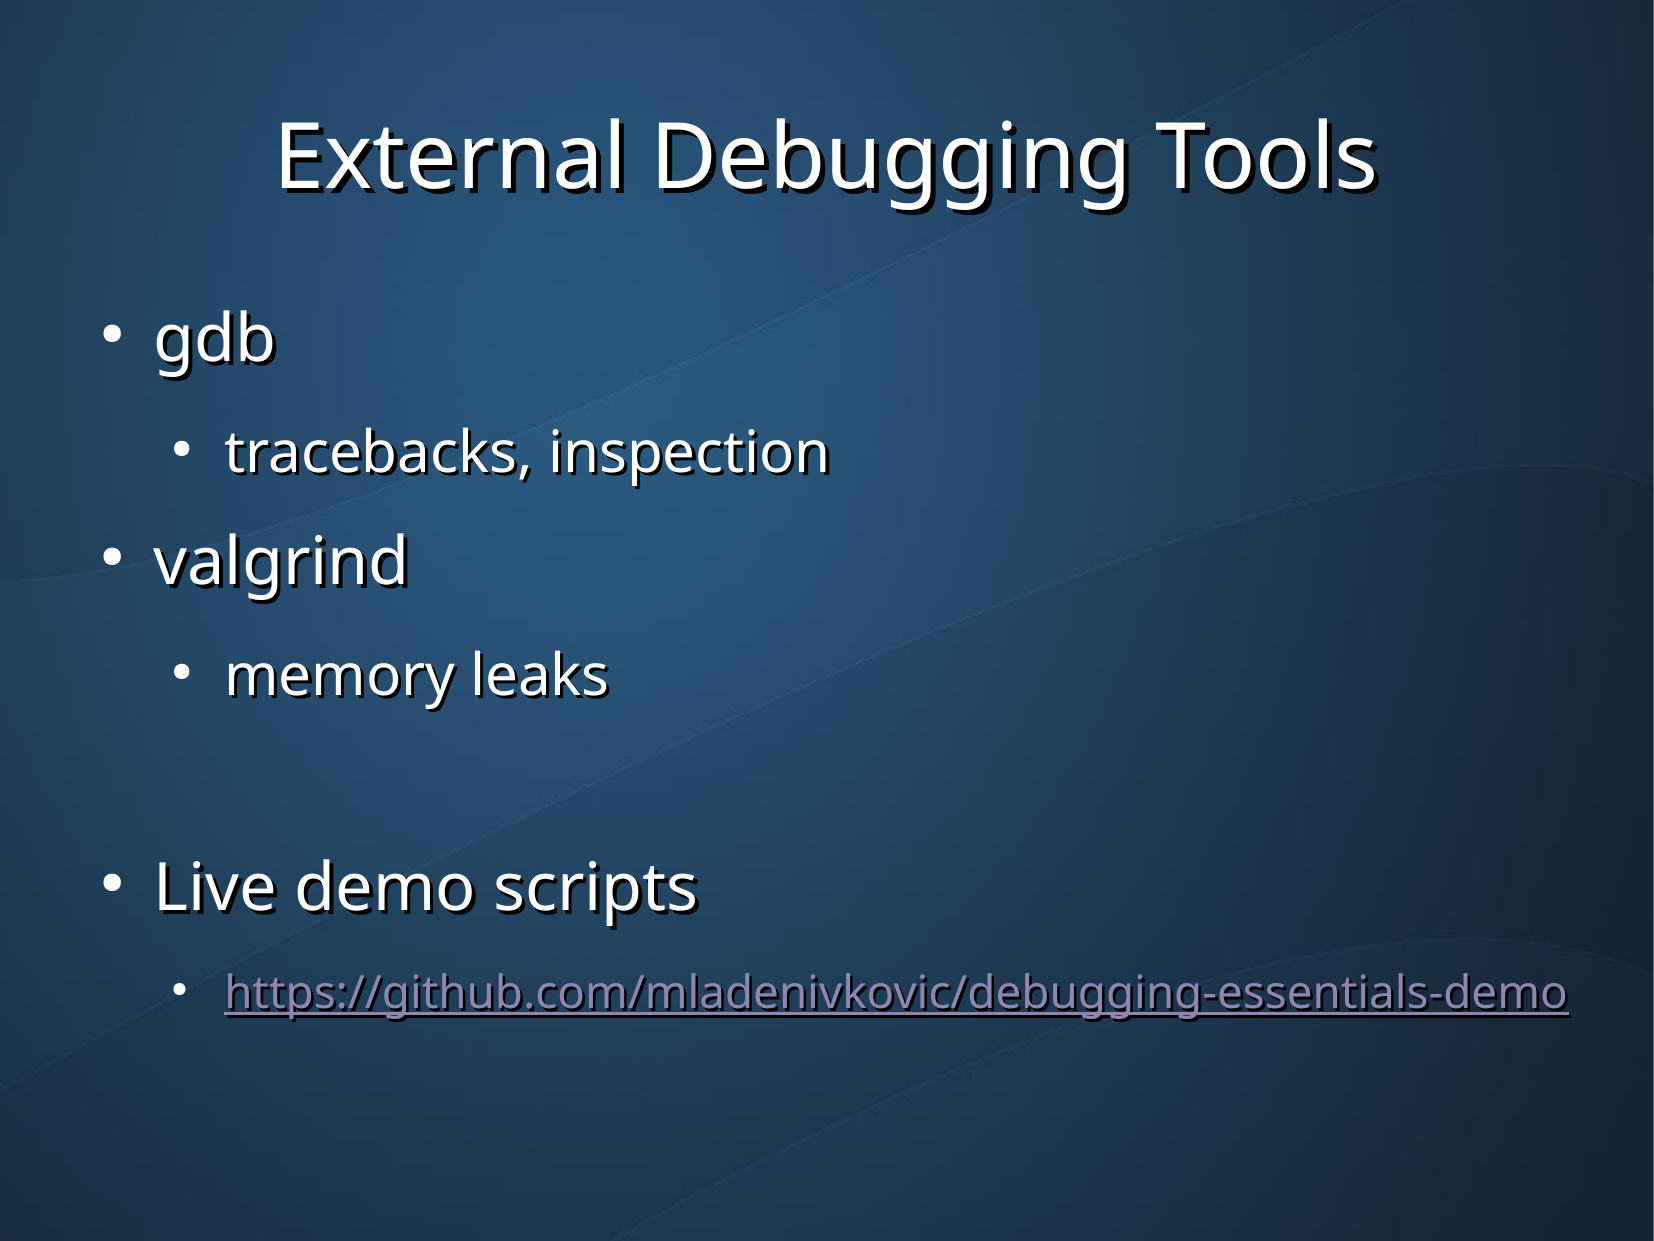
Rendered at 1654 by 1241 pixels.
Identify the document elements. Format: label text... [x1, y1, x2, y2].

title External Debugging Tools [82, 49, 1571, 257]
picture [0, 0, 1654, 1241]
list gdb tracebacks, inspection valgrind memory leaks Live demo scripts https://github.com/mladenivkovic/debugging-essentials-demo [82, 290, 1571, 1023]
